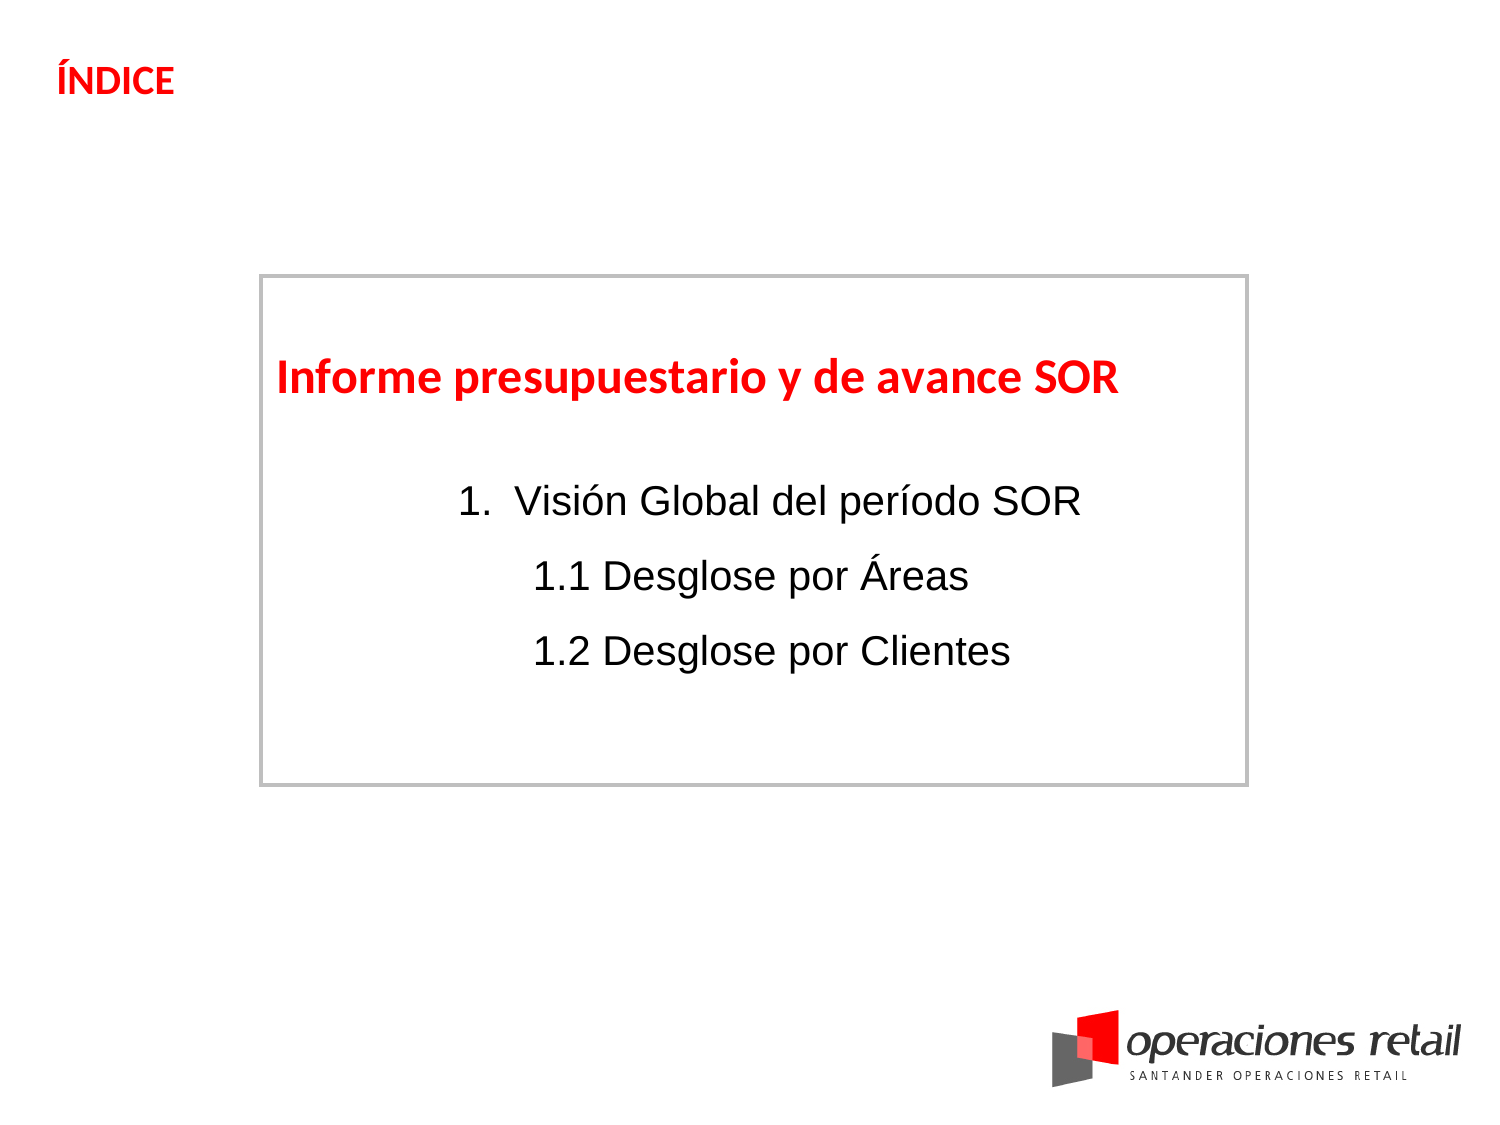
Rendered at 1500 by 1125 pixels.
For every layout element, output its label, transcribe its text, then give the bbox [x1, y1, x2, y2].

text_box Informe presupuestario y de avance SOR [261, 276, 1247, 786]
picture [1041, 999, 1472, 1098]
text_box ÍNDICE [41, 33, 1459, 122]
text_box Visión Global del período SOR 1.1 Desglose por Áreas 1.2 Desglose por Clientes [368, 391, 1390, 682]
